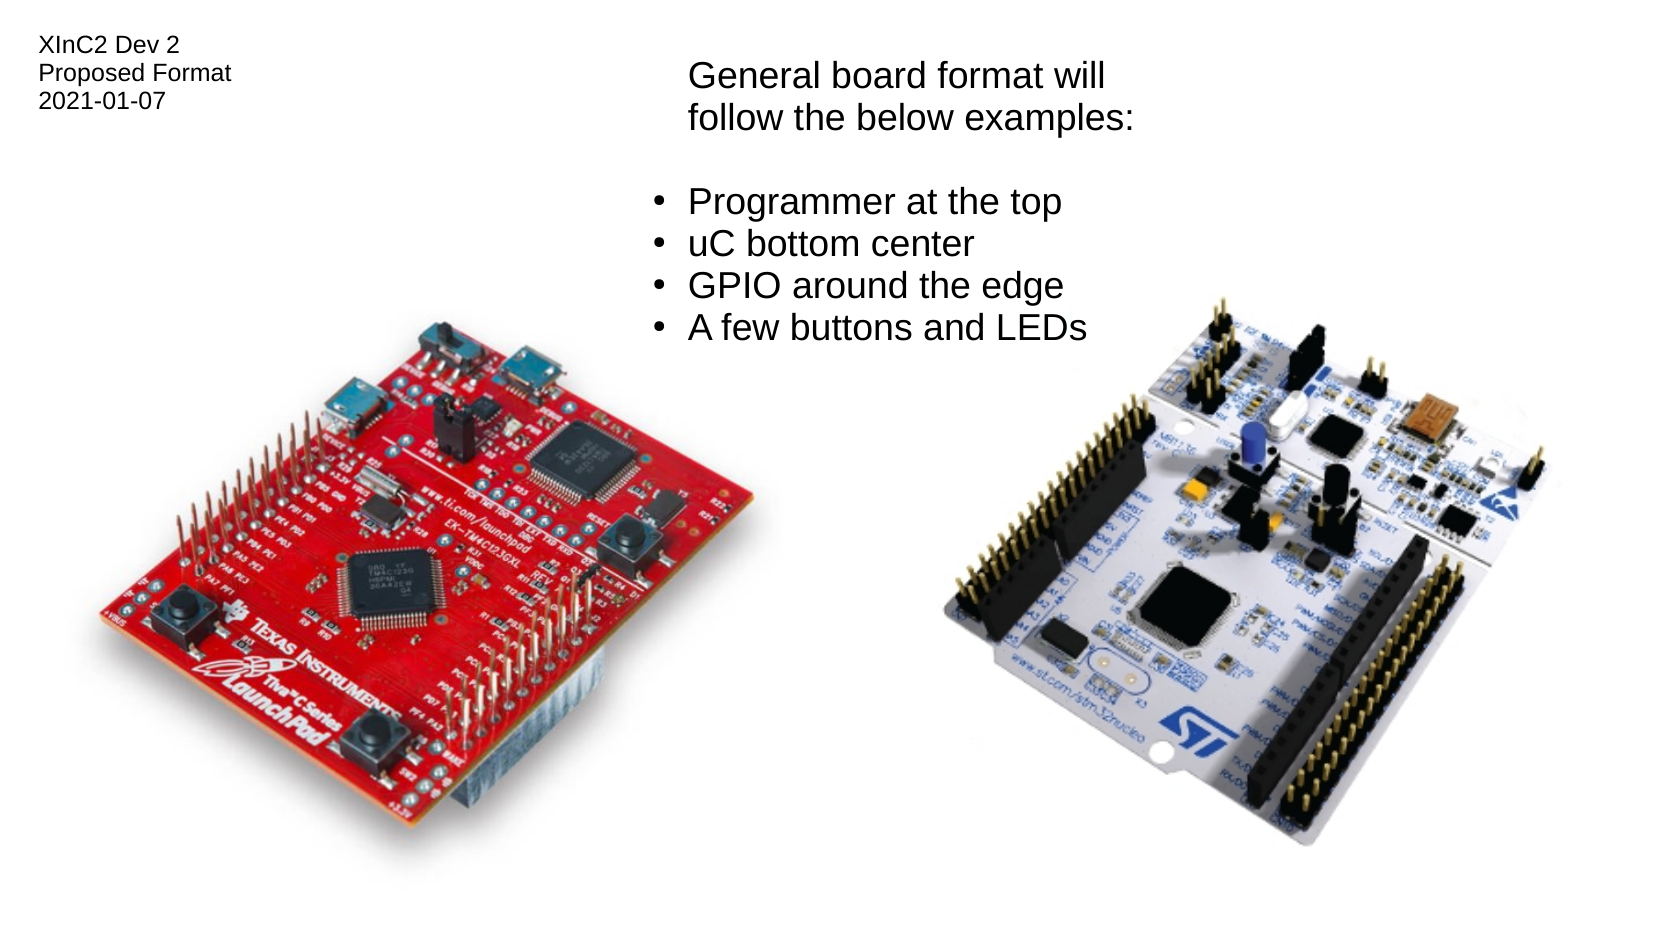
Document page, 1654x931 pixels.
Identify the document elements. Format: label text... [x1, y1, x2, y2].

text_box XInC2 Dev 2 Proposed Format 2021-01-07 [23, 23, 272, 123]
picture [932, 288, 1571, 865]
text_box General board format will follow the below examples: Programmer at the top uC bottom center GPIO around the edge A few buttons and LEDs [637, 47, 1205, 356]
picture [64, 212, 783, 931]
